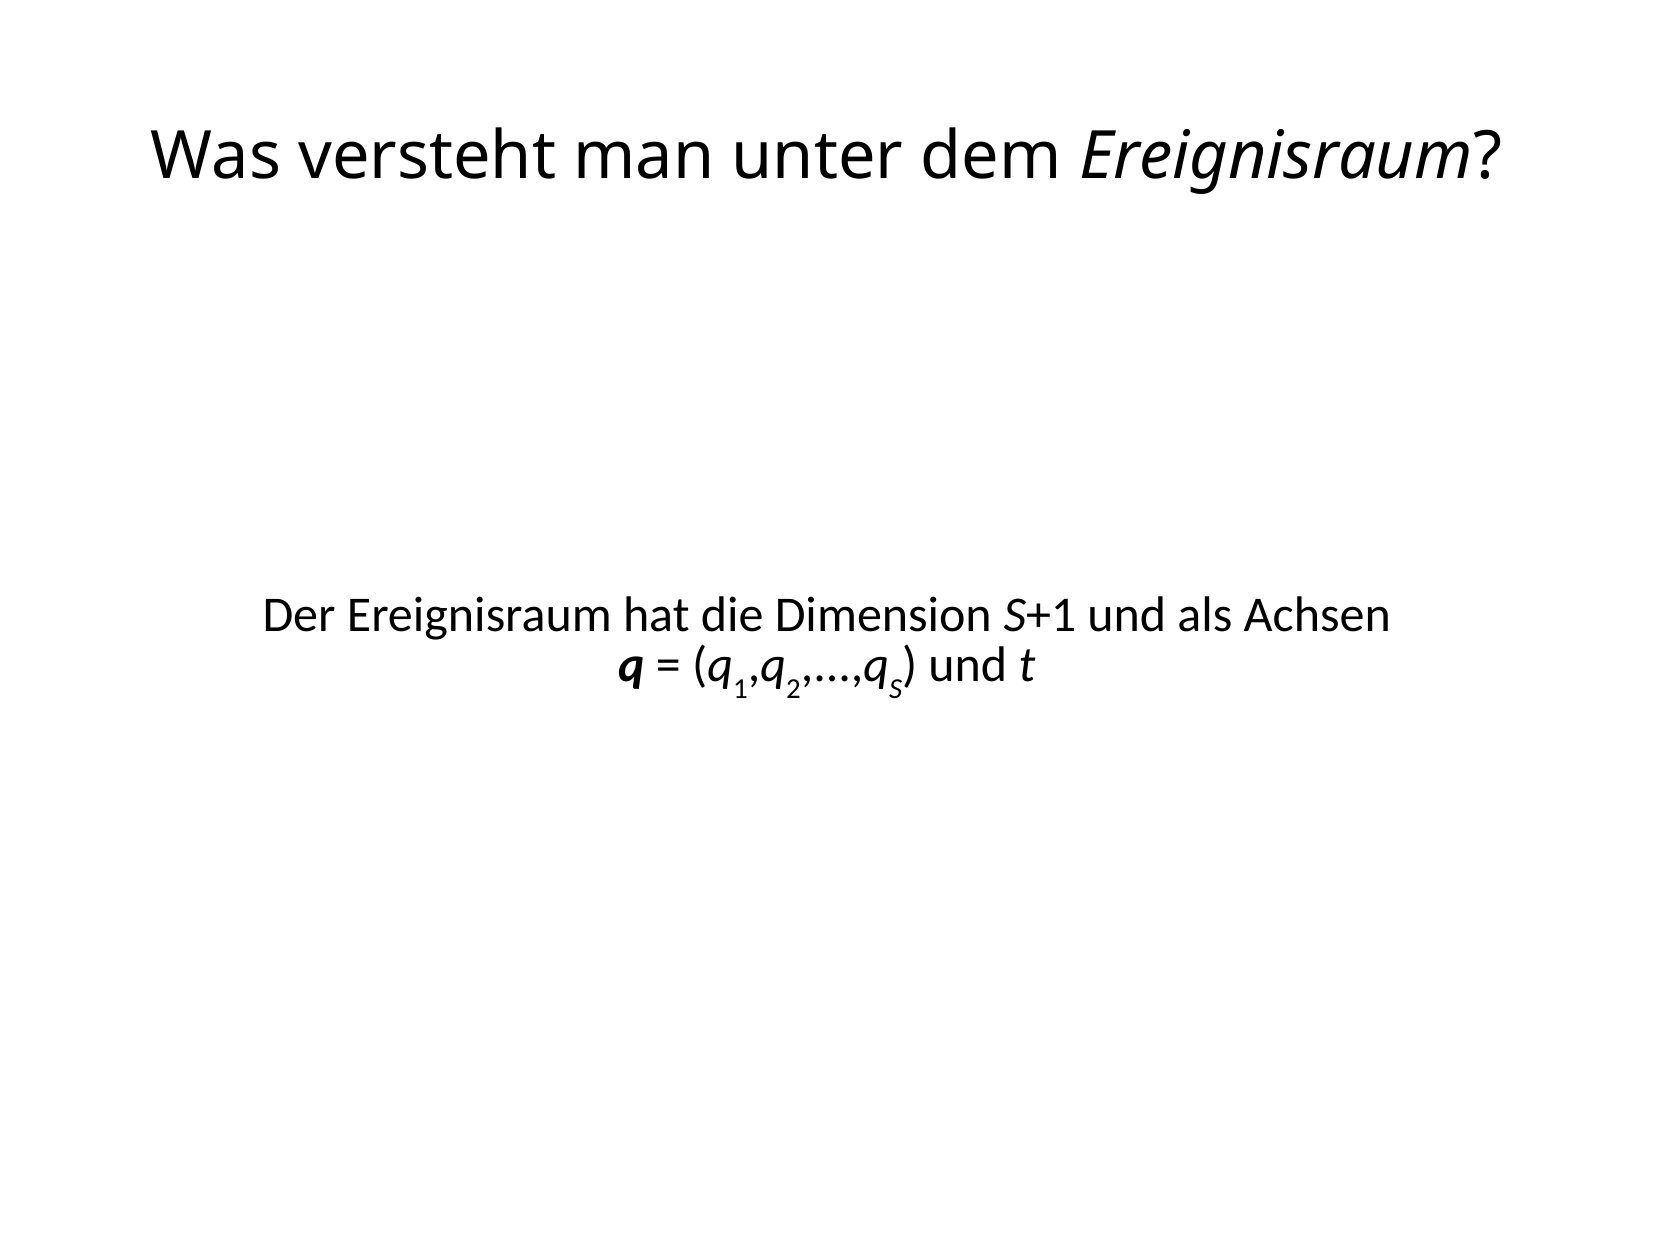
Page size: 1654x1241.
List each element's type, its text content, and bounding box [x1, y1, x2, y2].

subtitle Der Ereignisraum hat die Dimension S+1 und als Achsen q = (q1,q2,...,qS) und t [82, 290, 1571, 1010]
title Was versteht man unter dem Ereignisraum? [82, 49, 1571, 257]
